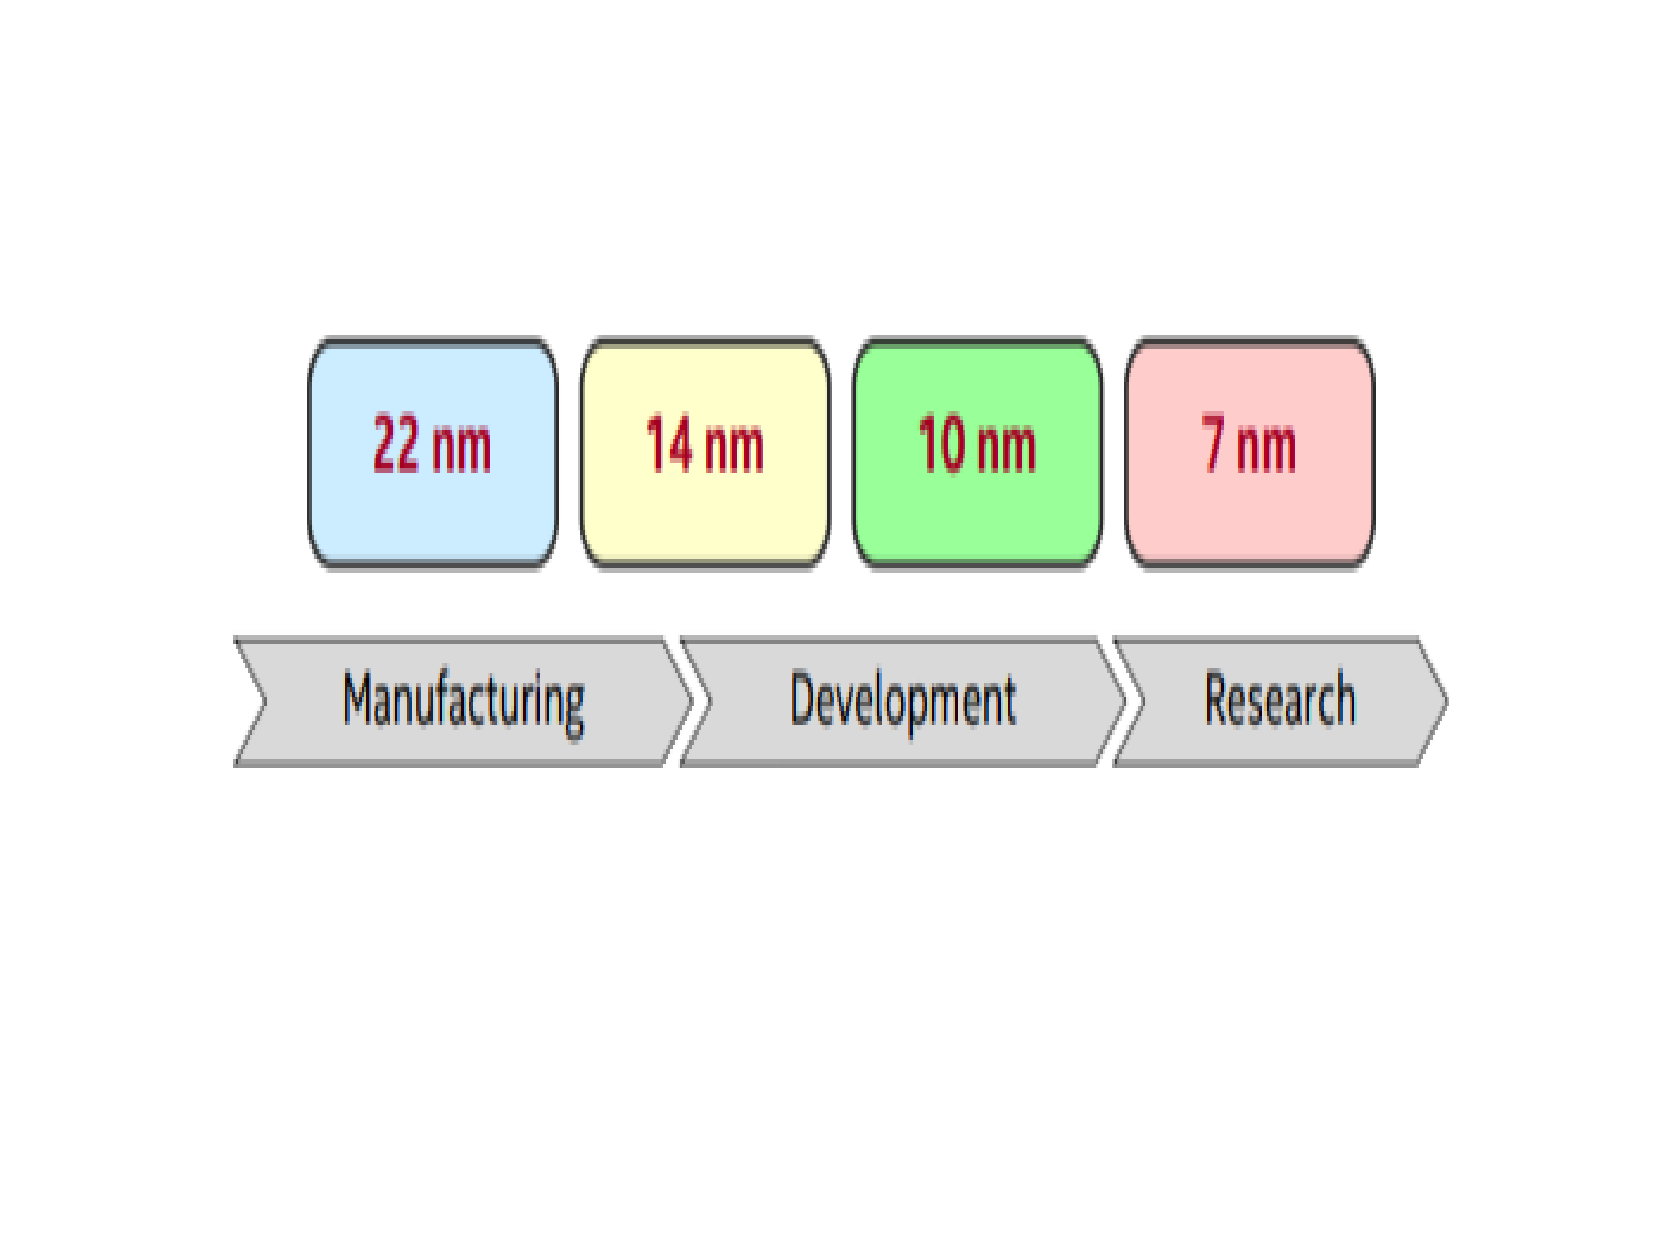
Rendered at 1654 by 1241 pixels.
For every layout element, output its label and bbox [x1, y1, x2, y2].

picture [82, 49, 1571, 1156]
